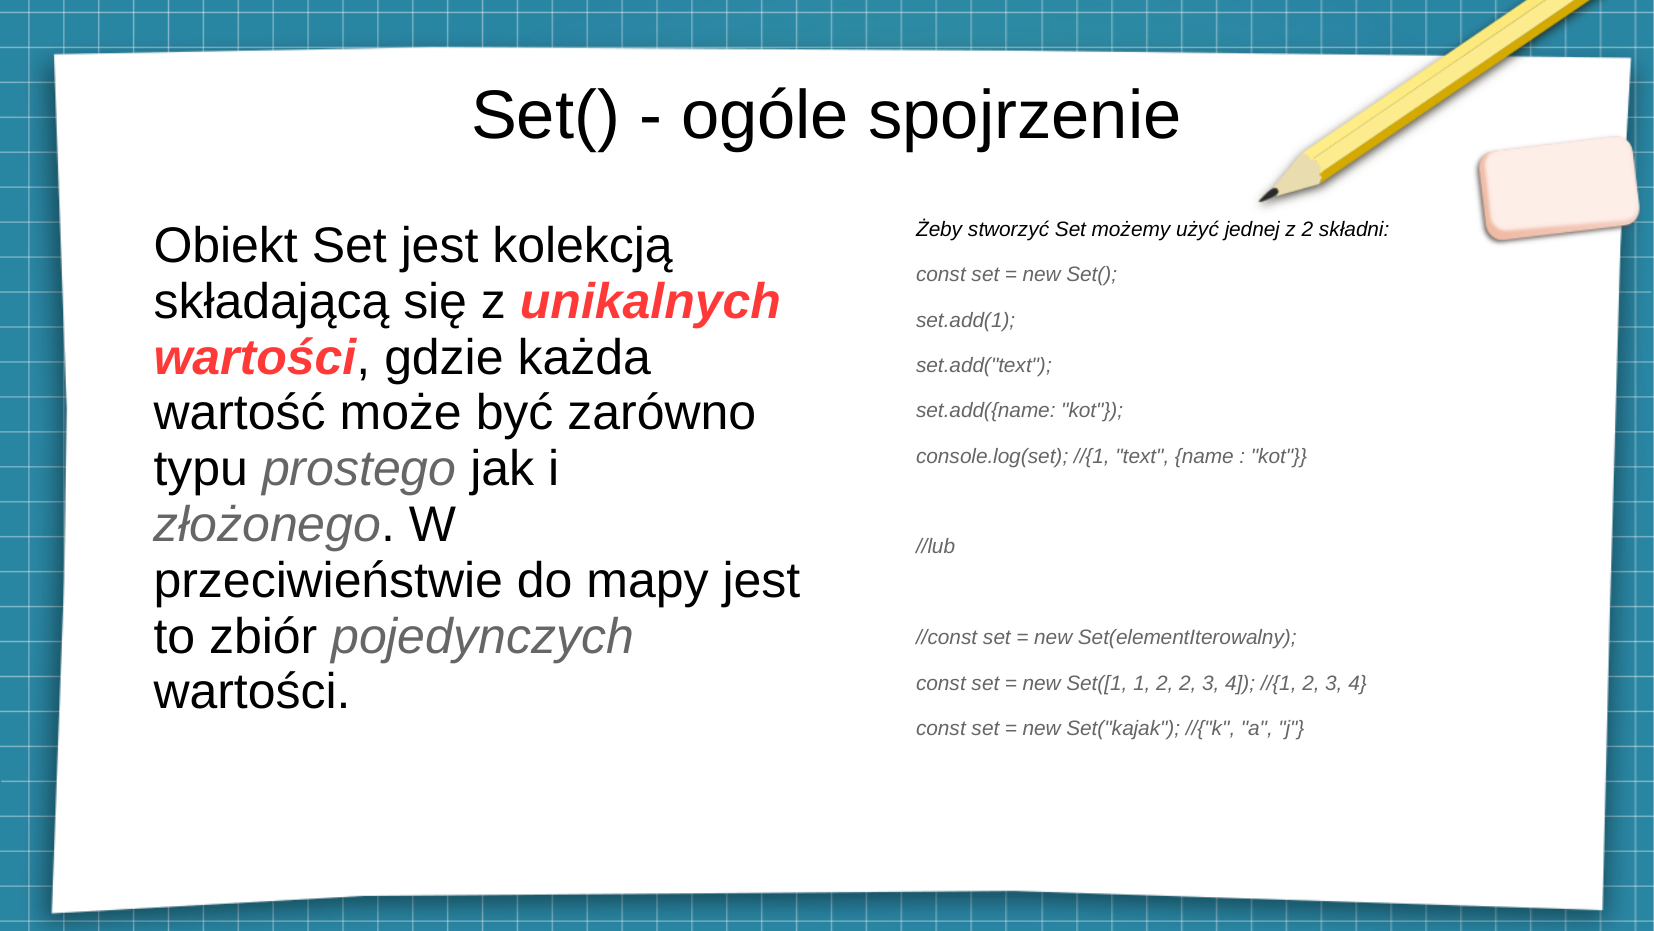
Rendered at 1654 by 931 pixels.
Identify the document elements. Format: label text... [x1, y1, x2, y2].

title Set() - ogóle spojrzenie [82, 37, 1571, 193]
picture [0, 0, 1654, 931]
list Obiekt Set jest kolekcją składającą się z unikalnych wartości, gdzie każda wartość może być zarówno typu prostego jak i złożonego. W przeciwieństwie do mapy jest to zbiór pojedynczych wartości. [82, 217, 809, 758]
list Żeby stworzyć Set możemy użyć jednej z 2 składni: const set = new Set(); set.add(1); set.add("text"); set.add({name: "kot"}); console.log(set); //{1, "text", {name : "kot"}} //lub //const set = new Set(elementIterowalny); const set = new Set([1, 1, 2, 2, 3, 4]); //{1, 2, 3, 4} const set = new Set("kajak"); //{"k", "a", "j"} [845, 217, 1477, 758]
